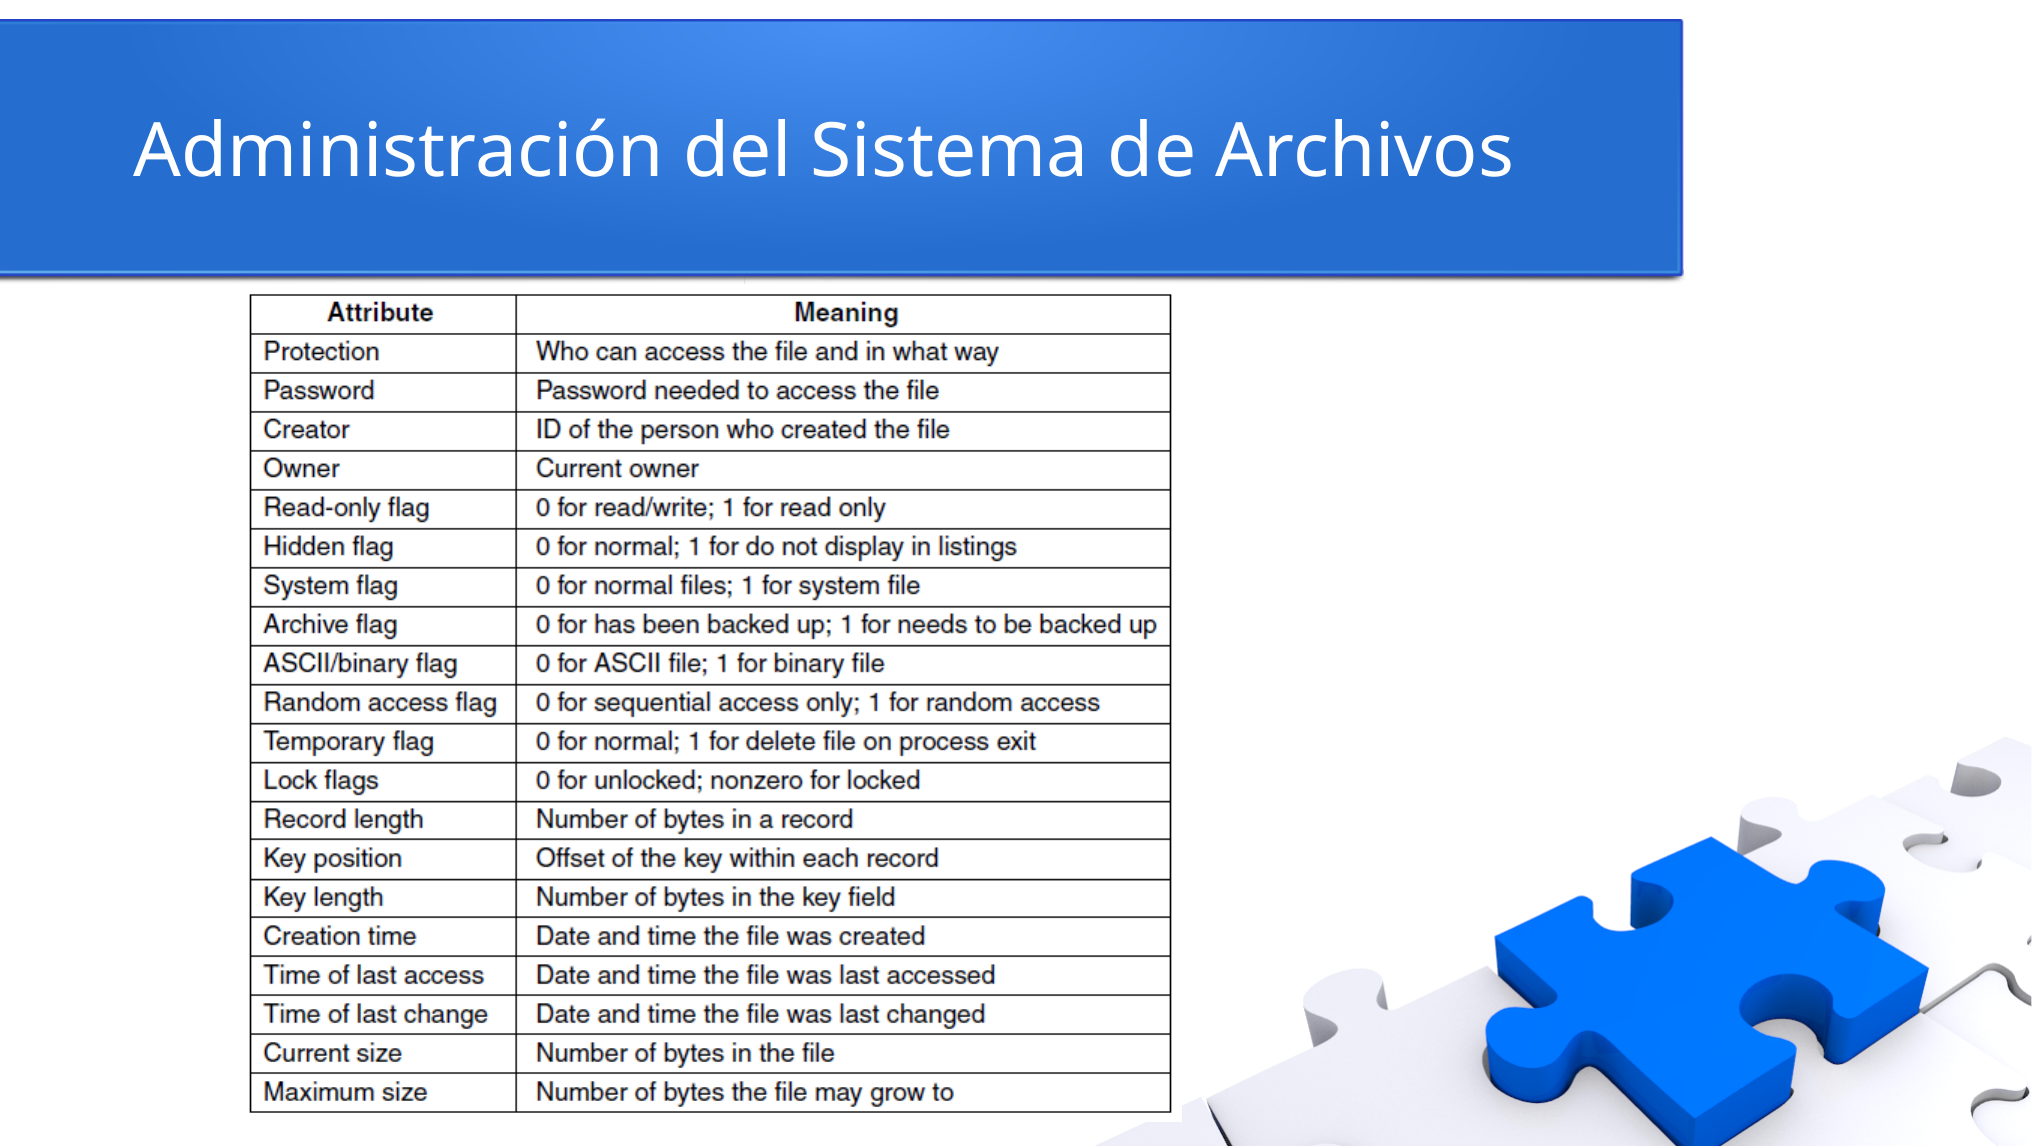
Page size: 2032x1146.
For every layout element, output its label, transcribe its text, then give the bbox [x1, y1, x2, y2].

picture [0, 19, 1689, 284]
title Administración del Sistema de Archivos [42, 51, 1607, 243]
picture [235, 287, 2032, 1146]
